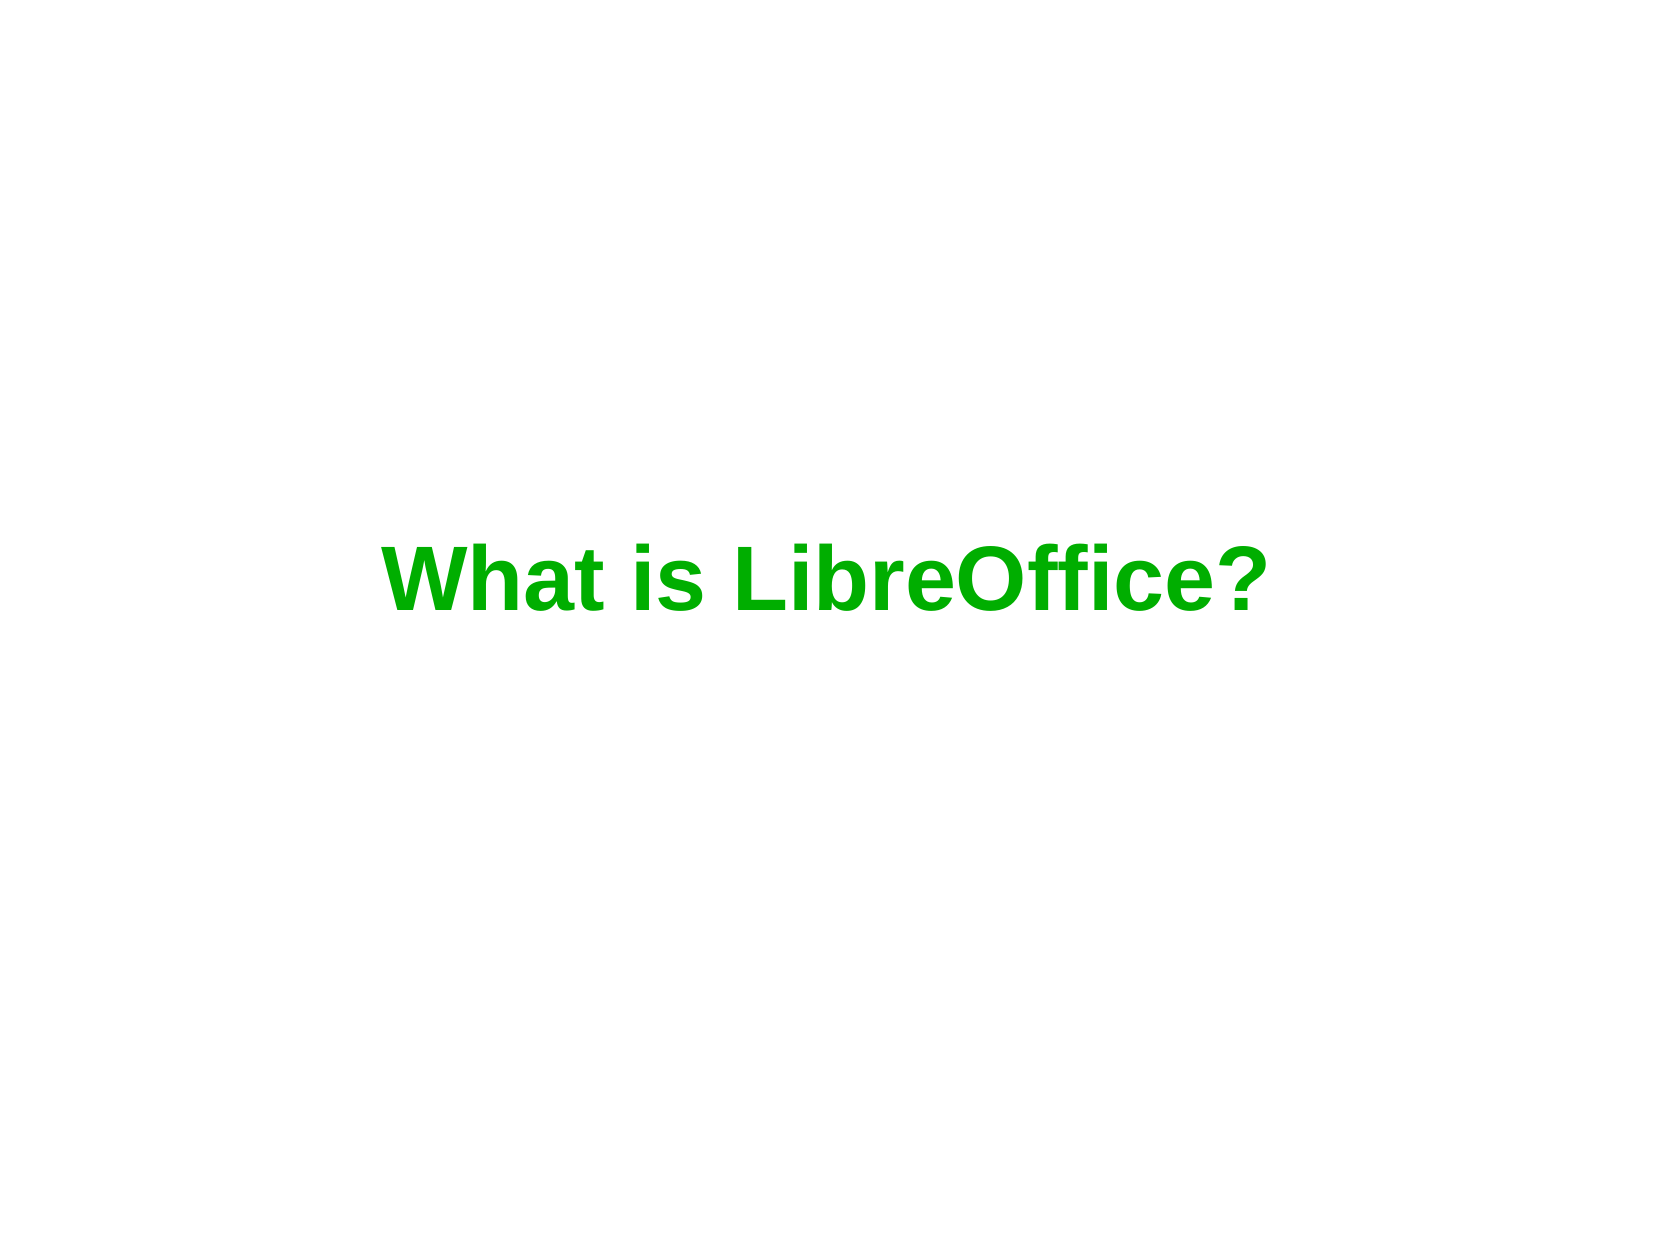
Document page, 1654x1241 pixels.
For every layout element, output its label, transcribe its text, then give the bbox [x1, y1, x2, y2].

subtitle What is LibreOffice? [82, 49, 1571, 1109]
